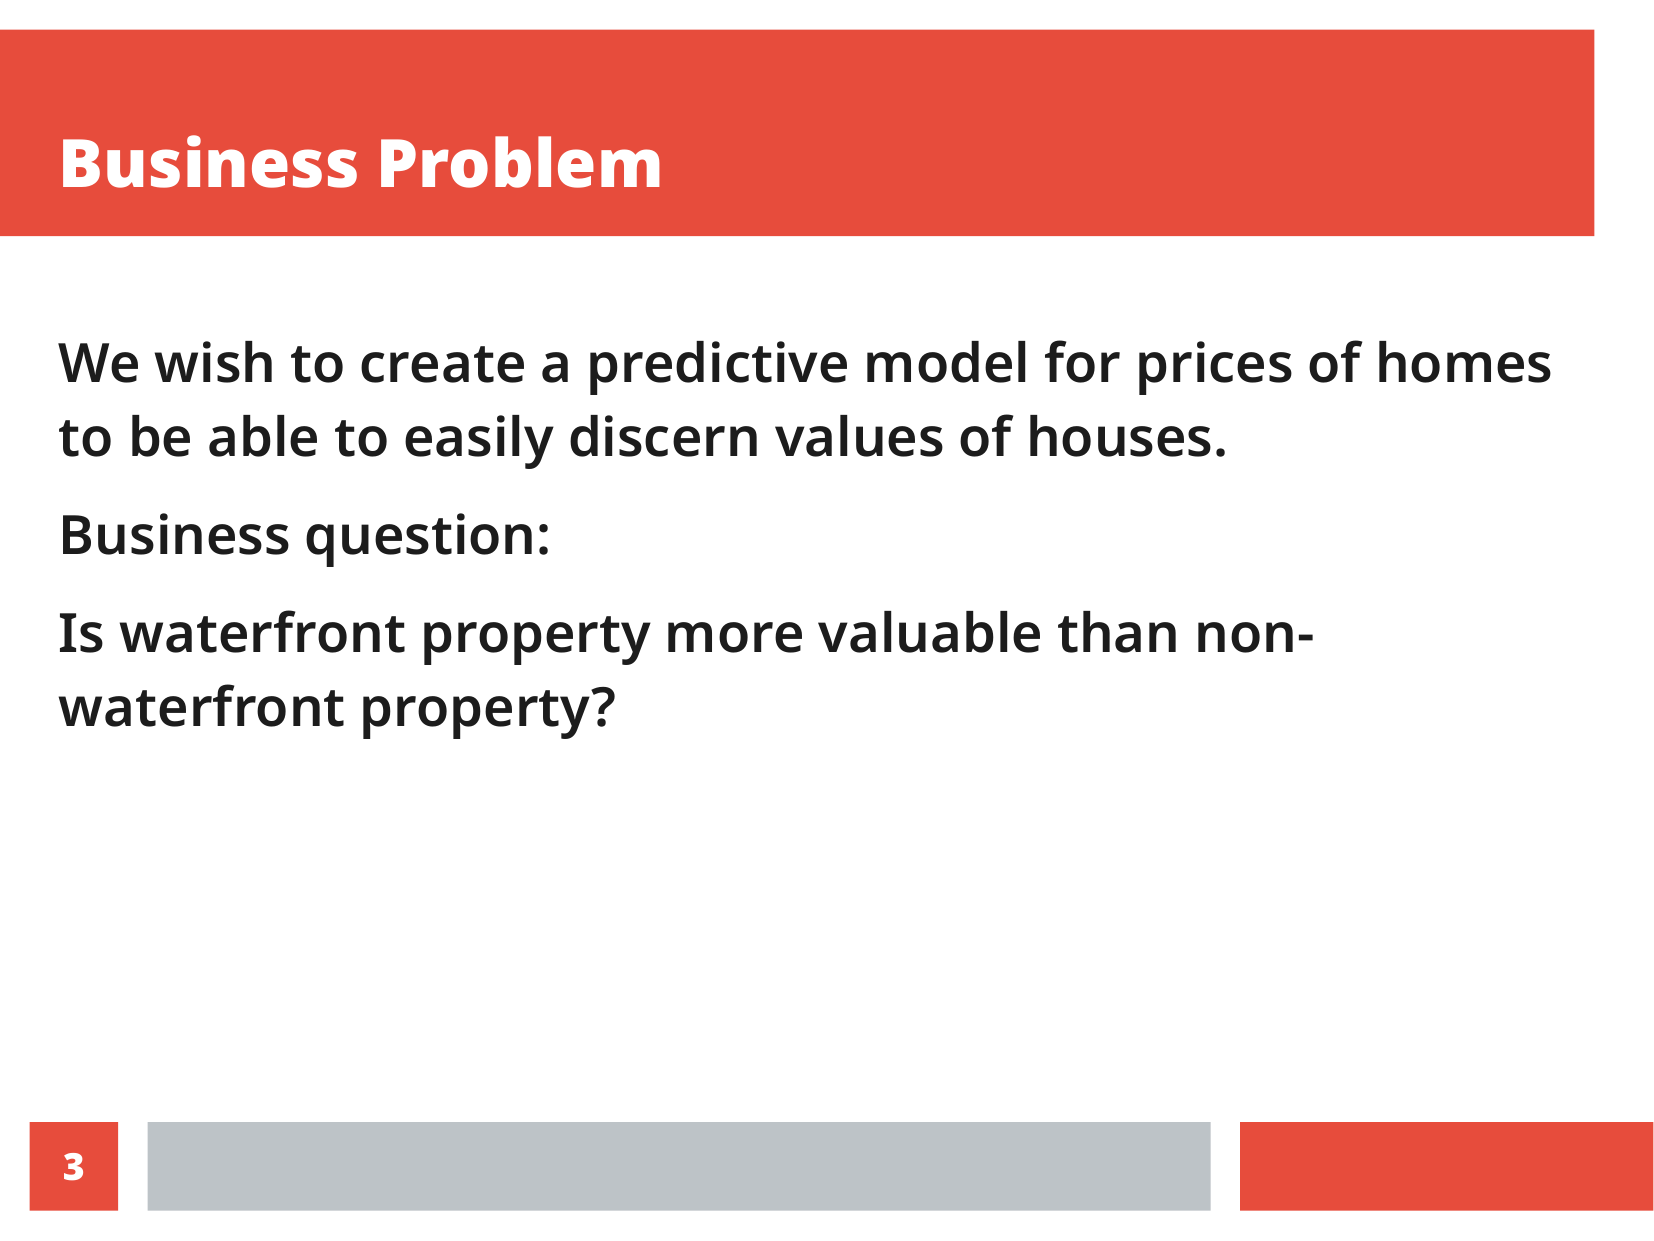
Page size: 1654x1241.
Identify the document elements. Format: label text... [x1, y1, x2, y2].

title Business Problem [59, 59, 1595, 207]
list We wish to create a predictive model for prices of homes to be able to easily discern values of houses. Business question: Is waterfront property more valuable than non- waterfront property? [59, 324, 1565, 1093]
